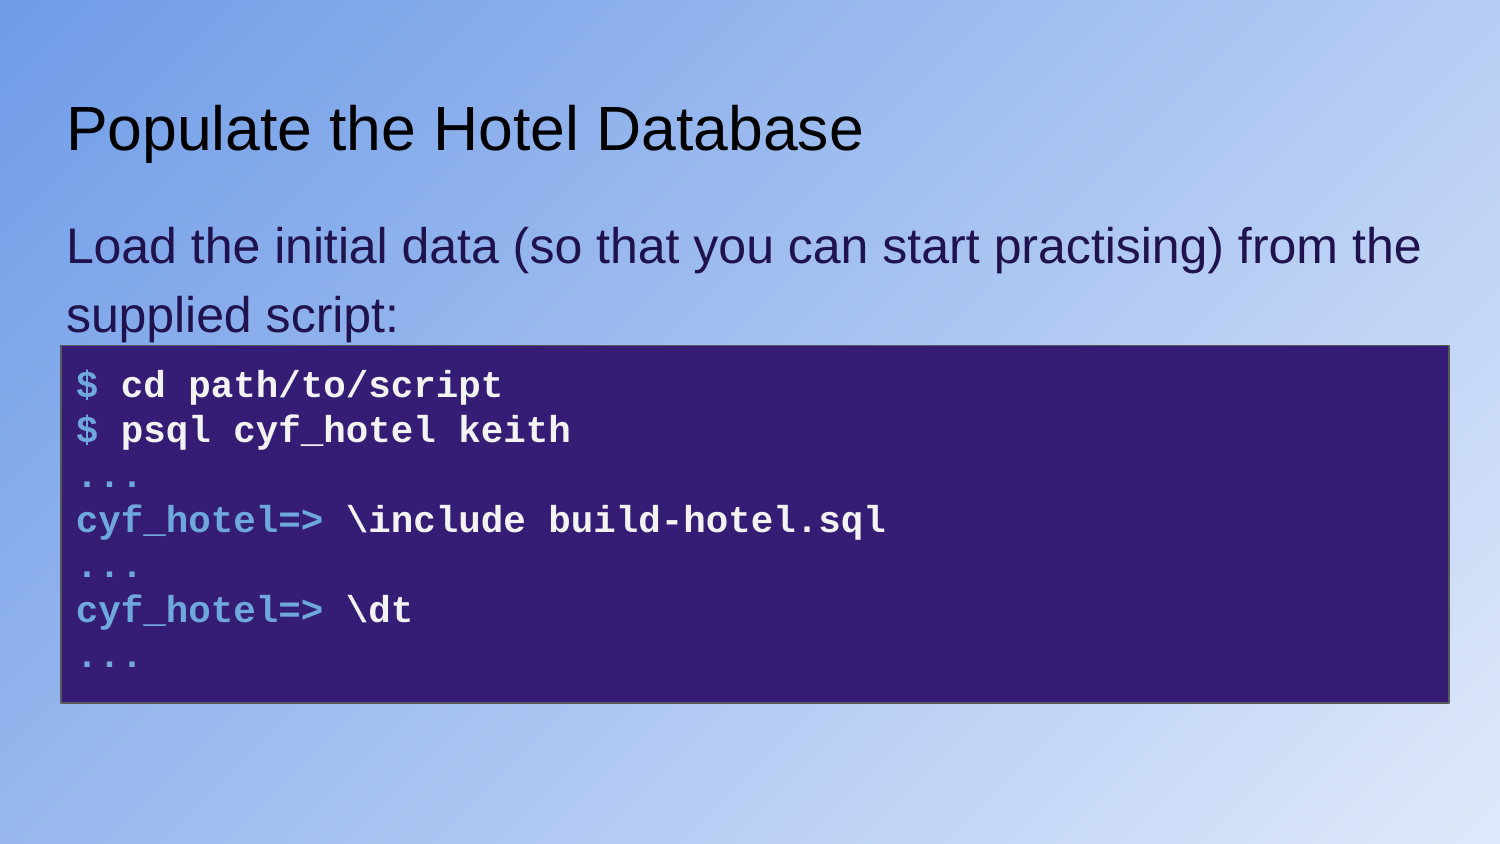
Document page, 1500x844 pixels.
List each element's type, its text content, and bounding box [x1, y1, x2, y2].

text_box $ cd path/to/script $ psql cyf_hotel keith ... cyf_hotel=> \include build-hotel.sql ... cyf_hotel=> \dt ... [60, 345, 1449, 703]
list Load the initial data (so that you can start practising) from the supplied script: [51, 189, 1449, 750]
title Populate the Hotel Database [51, 72, 1449, 167]
